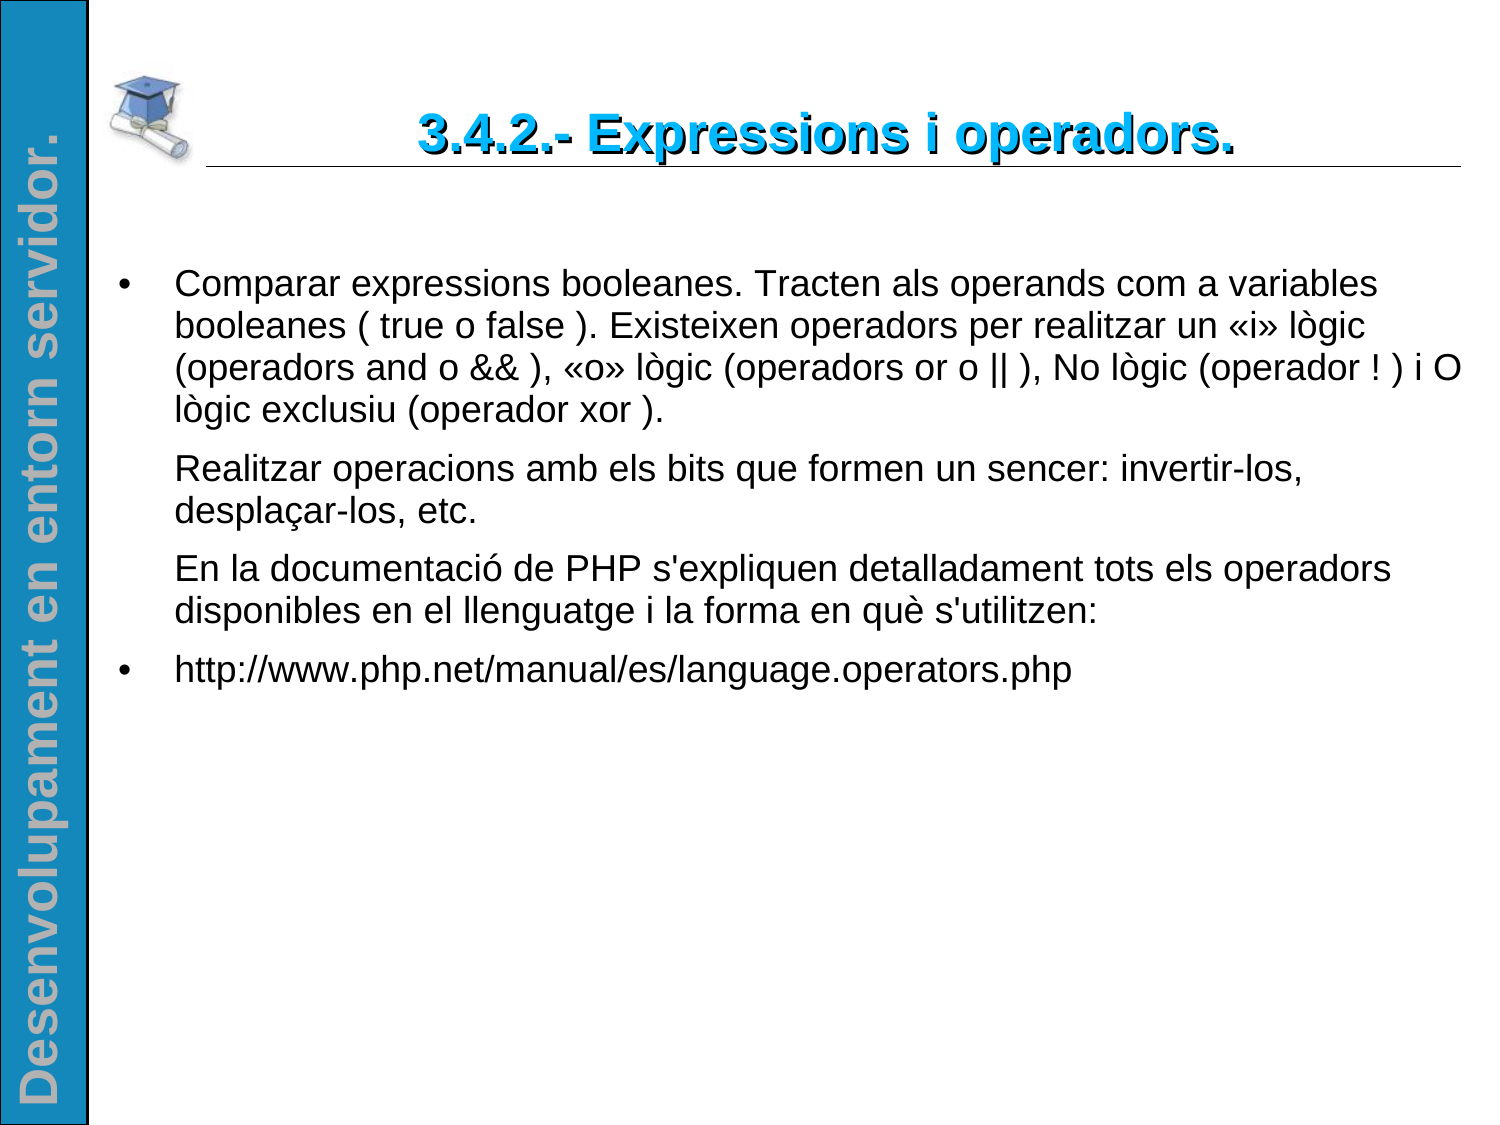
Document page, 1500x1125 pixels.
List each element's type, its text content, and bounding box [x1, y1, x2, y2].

title 3.4.2.- Expressions i operadors. [206, 88, 1447, 178]
picture [93, 61, 206, 174]
list Comparar expressions booleanes. Tracten als operands com a variables booleanes ( true o false ). Existeixen operadors per realitzar un «i» lògic (operadors and o && ), «o» lògic (operadors or o || ), No lògic (operador ! ) i O lògic exclusiu (operador xor ). Realitzar operacions amb els bits que formen un sencer: invertir-los, desplaçar-los, etc. En la documentació de PHP s'expliquen detalladament tots els operadors disponibles en el llenguatge i la forma en què s'utilitzen: http://www.php.net/manual/es/language.operators.php [118, 262, 1477, 1006]
